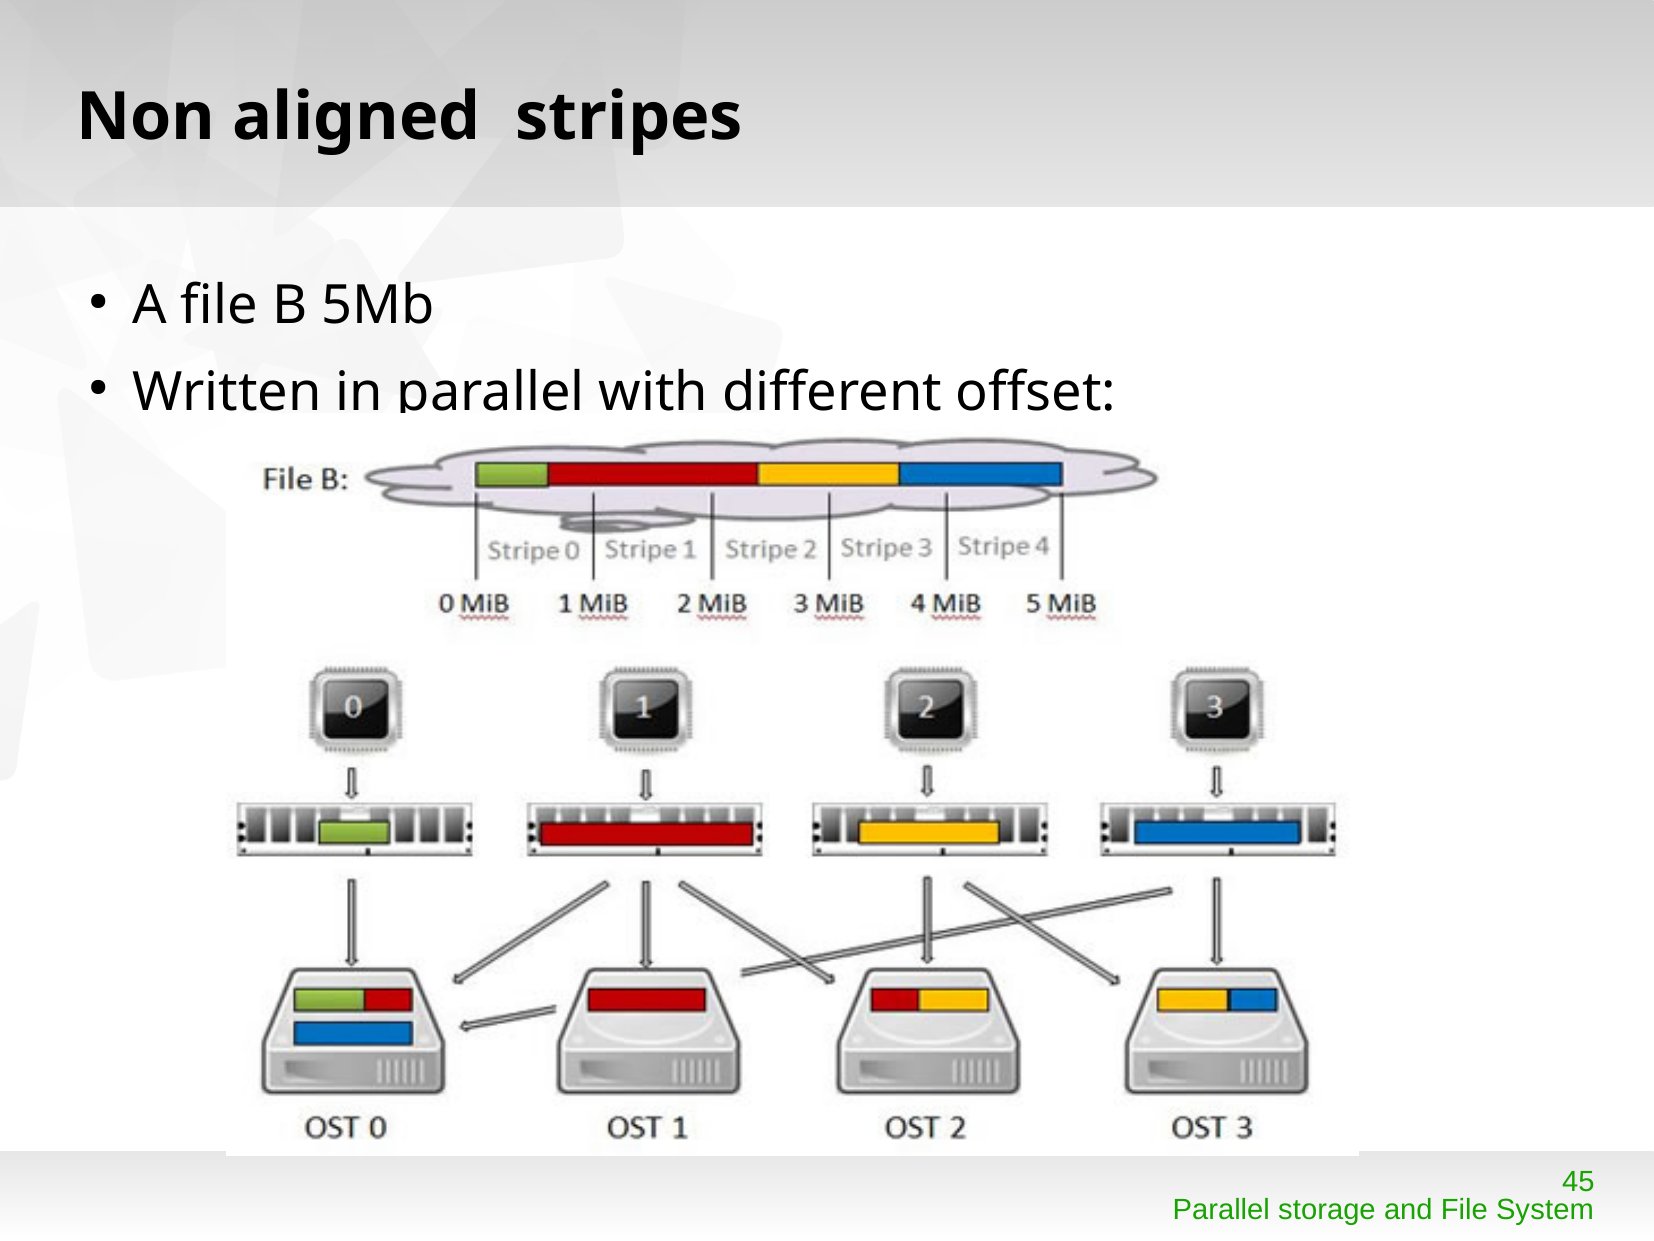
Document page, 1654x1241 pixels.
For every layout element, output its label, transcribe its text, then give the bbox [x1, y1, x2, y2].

list A file B 5Mb Written in parallel with different offset: [88, 265, 1577, 1021]
picture [226, 413, 1359, 1156]
title Non aligned stripes [59, 19, 1548, 207]
picture [0, 0, 783, 931]
